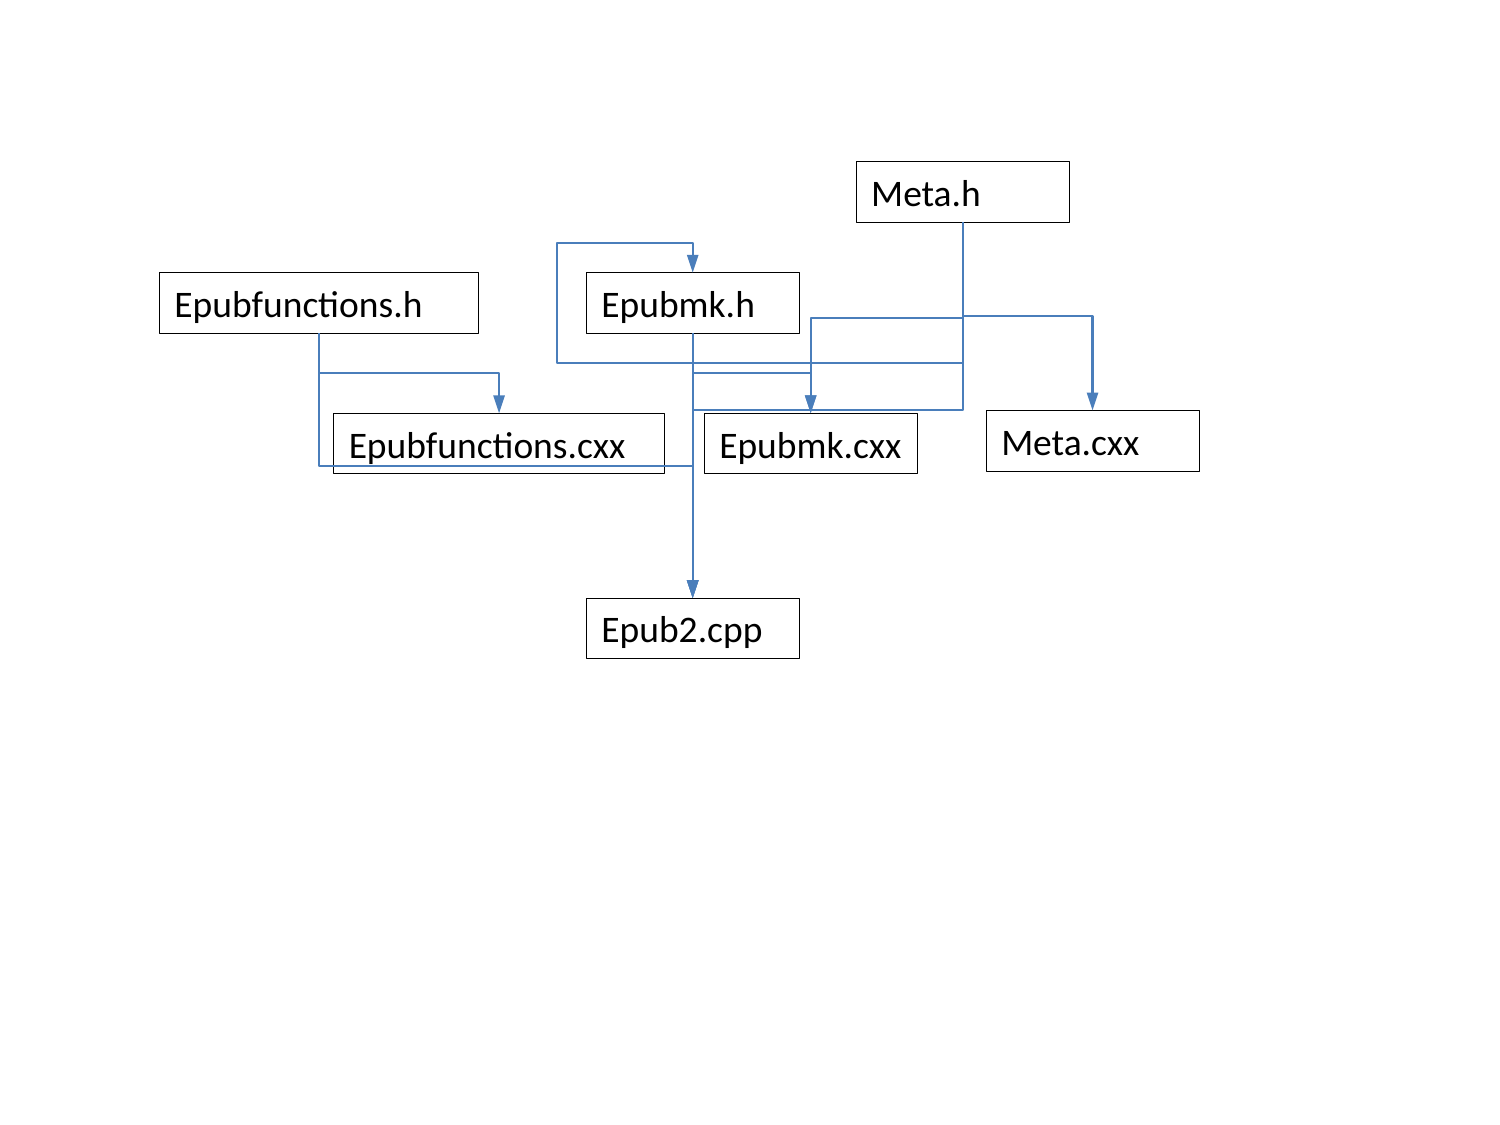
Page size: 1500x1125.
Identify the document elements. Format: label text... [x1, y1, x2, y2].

text_box Epubfunctions.cxx [333, 467, 665, 474]
text_box Epubfunctions.h [159, 272, 479, 334]
text_box Epub2.cpp [586, 597, 800, 659]
text_box Meta.h [856, 161, 1069, 223]
text_box Meta.cxx [986, 410, 1199, 471]
text_box Epubfunctions.cxx [333, 413, 665, 465]
text_box Epubmk.cxx [704, 413, 918, 474]
text_box Epubmk.h [586, 272, 800, 334]
